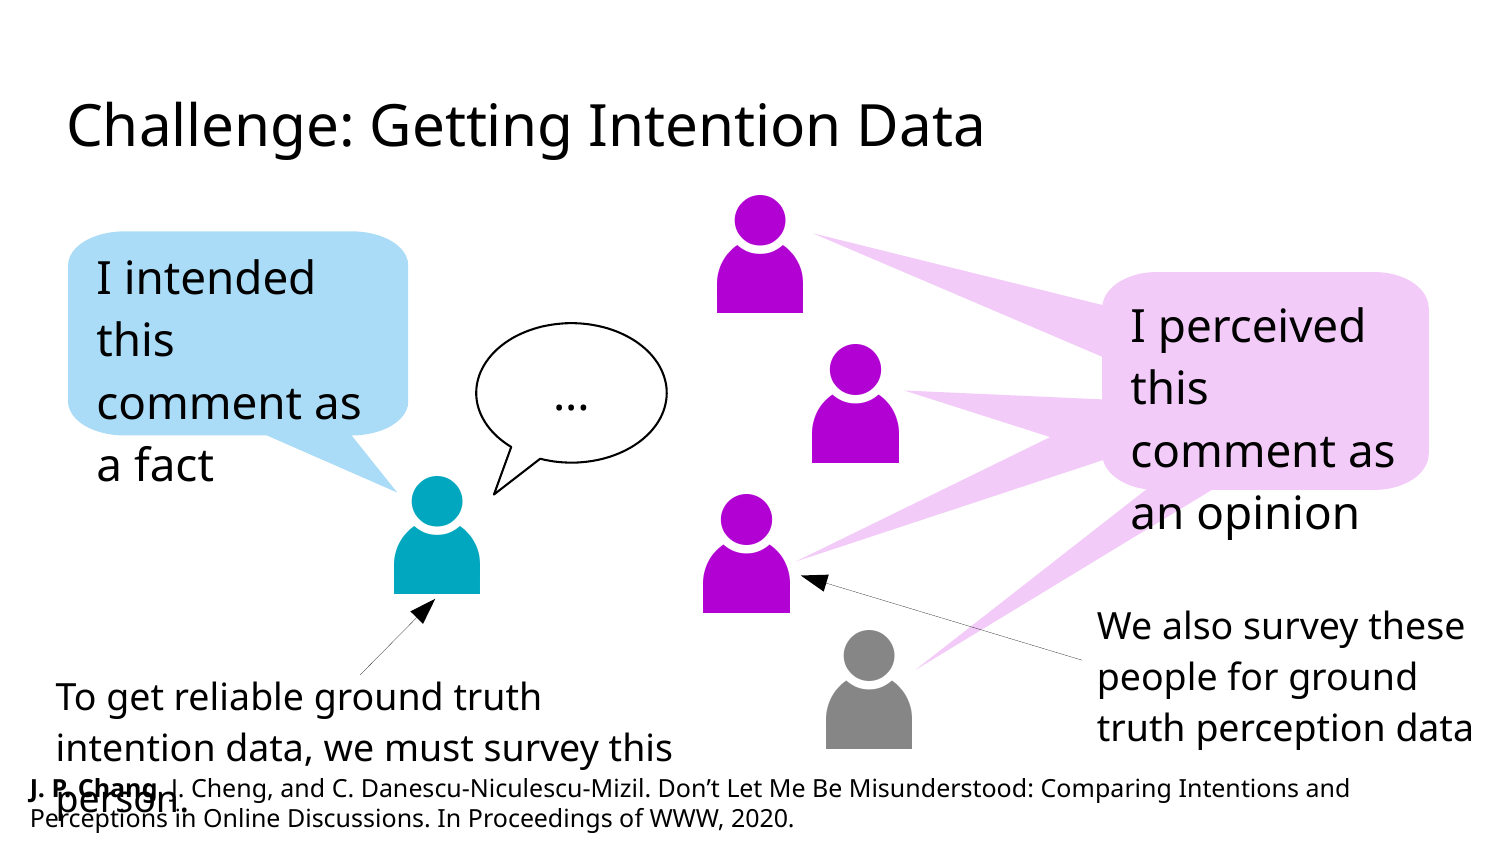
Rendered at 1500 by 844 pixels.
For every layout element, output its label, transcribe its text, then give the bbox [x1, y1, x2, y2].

picture [703, 494, 790, 613]
picture [394, 476, 480, 595]
text_box To get reliable ground truth intention data, we must survey this person. [40, 662, 704, 757]
text_box I perceived this comment as an opinion [1115, 285, 1416, 474]
text_box [914, 627, 981, 671]
text_box We also survey these people for ground truth perception data [1082, 591, 1500, 749]
text_box J. P. Chang, J. Cheng, and C. Danescu-Niculescu-Mizil. Don’t Let Me Be Misunderstood: Comparing Intentions and Perceptions in Online Discussions. In Proceedings of WWW, 2020. [14, 757, 1480, 831]
text_box ... [476, 323, 667, 495]
title Challenge: Getting Intention Data [51, 72, 1449, 167]
text_box [1136, 517, 1148, 526]
picture [826, 630, 912, 749]
picture [717, 195, 803, 313]
text_box [85, 231, 409, 493]
picture [812, 344, 899, 463]
text_box I intended this comment as a fact [81, 237, 381, 426]
text_box [795, 233, 1429, 629]
text_box [1164, 507, 1176, 519]
text_box [68, 243, 81, 424]
